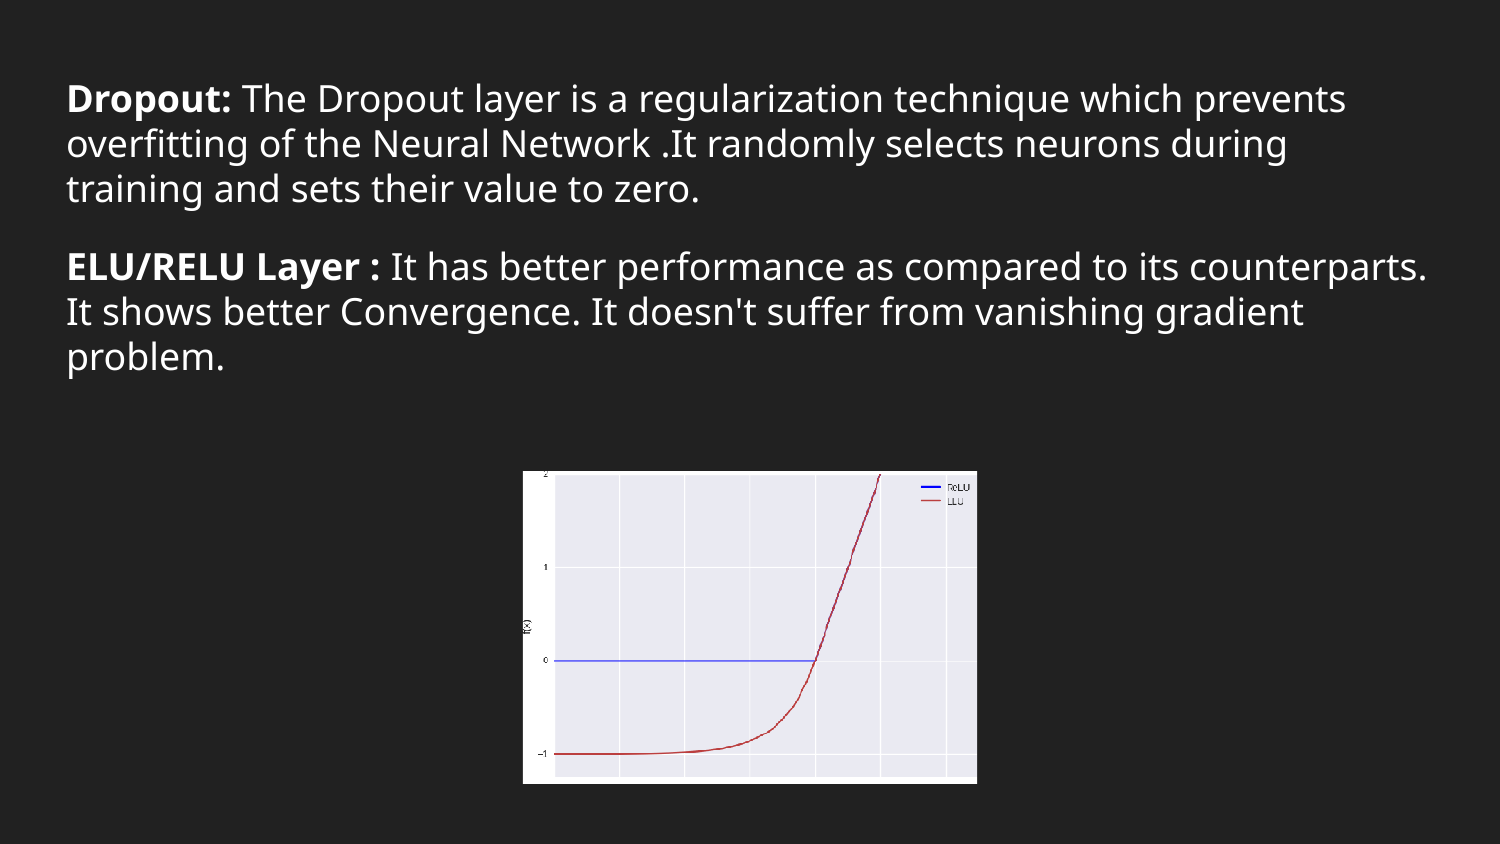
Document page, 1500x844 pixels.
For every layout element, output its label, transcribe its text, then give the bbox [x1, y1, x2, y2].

list Dropout: The Dropout layer is a regularization technique which prevents overfitting of the Neural Network .It randomly selects neurons during training and sets their value to zero. ELU/RELU Layer : It has better performance as compared to its counterparts. It shows better Convergence. It doesn't suffer from vanishing gradient problem. [51, 59, 1449, 621]
picture [522, 449, 978, 784]
